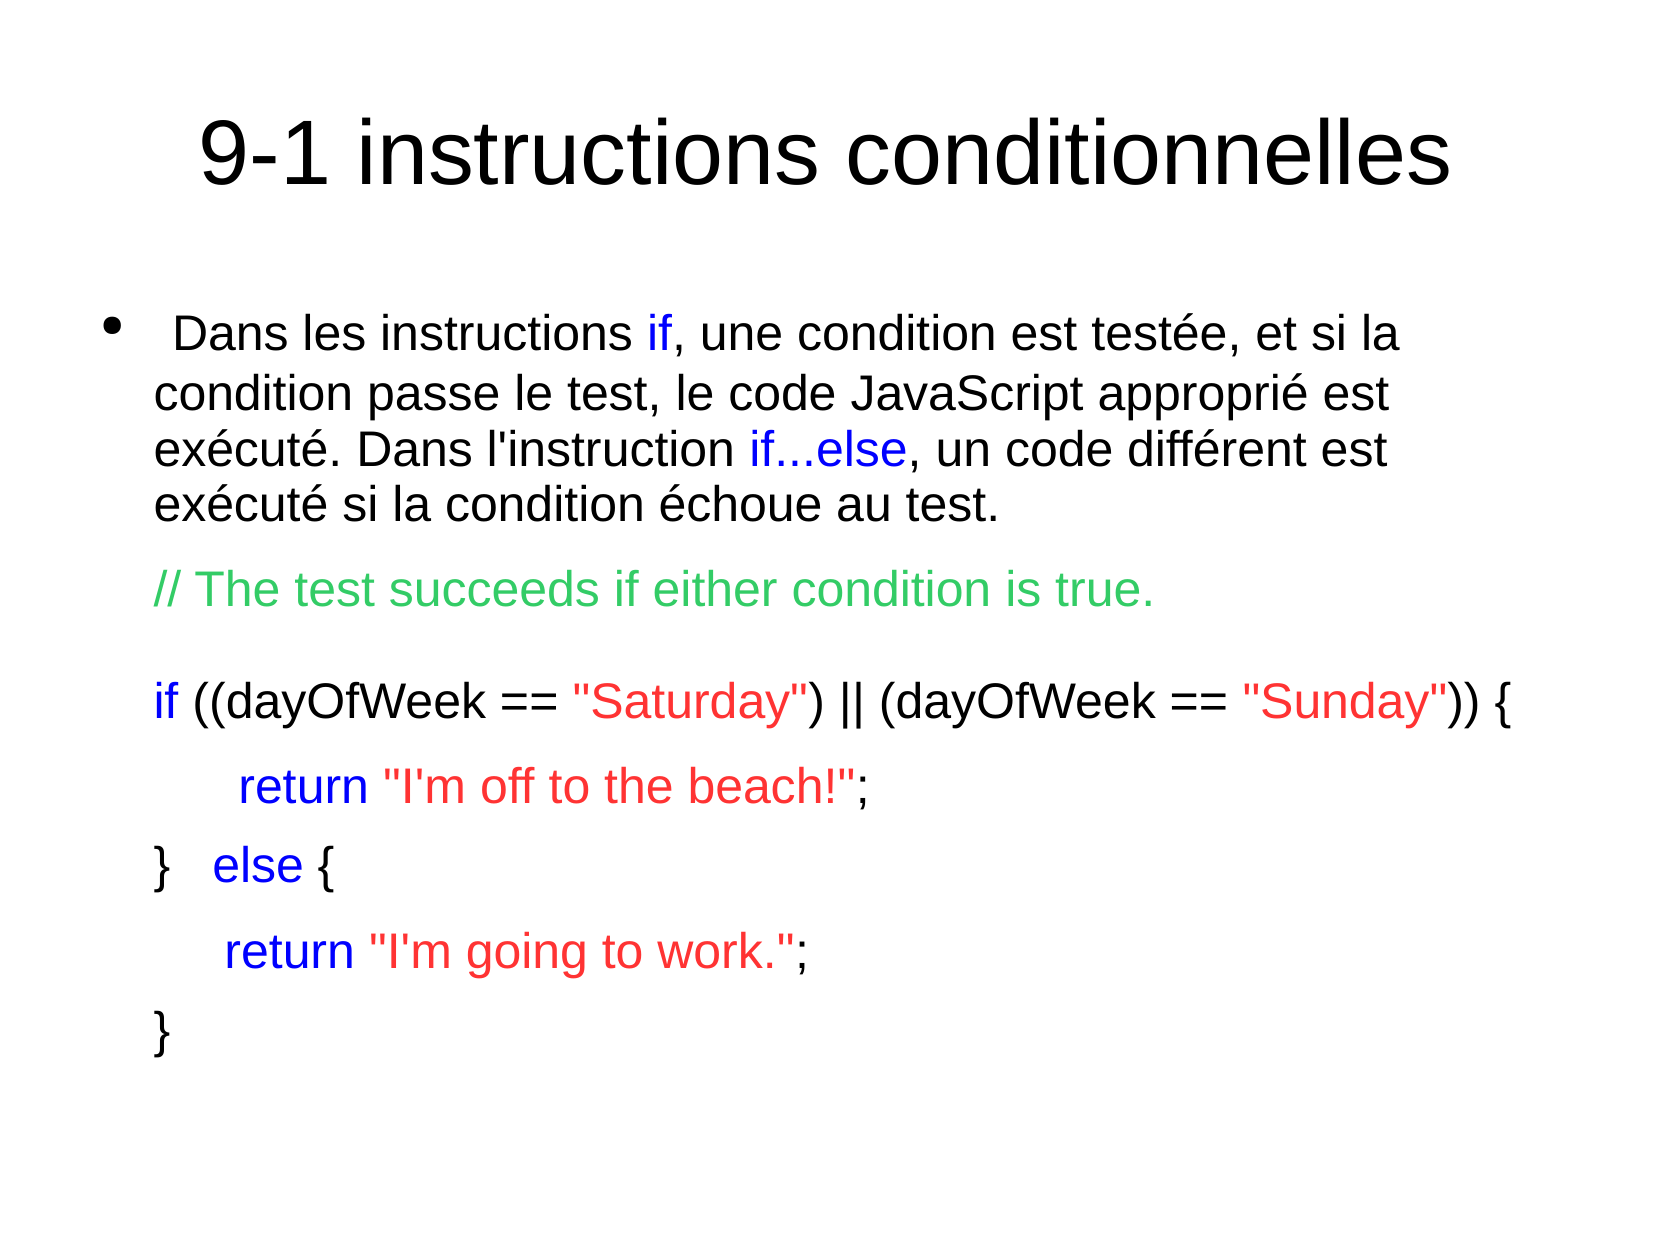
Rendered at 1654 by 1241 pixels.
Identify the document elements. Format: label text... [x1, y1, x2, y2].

list Dans les instructions if, une condition est testée, et si la condition passe le test, le code JavaScript approprié est exécuté. Dans l'instruction if...else, un code différent est exécuté si la condition échoue au test. // The test succeeds if either condition is true. if ((dayOfWeek == "Saturday") || (dayOfWeek == "Sunday")) { return "I'm off to the beach!"; } else { return "I'm going to work."; } [82, 290, 1571, 1109]
title 9-1 instructions conditionnelles [82, 49, 1571, 257]
